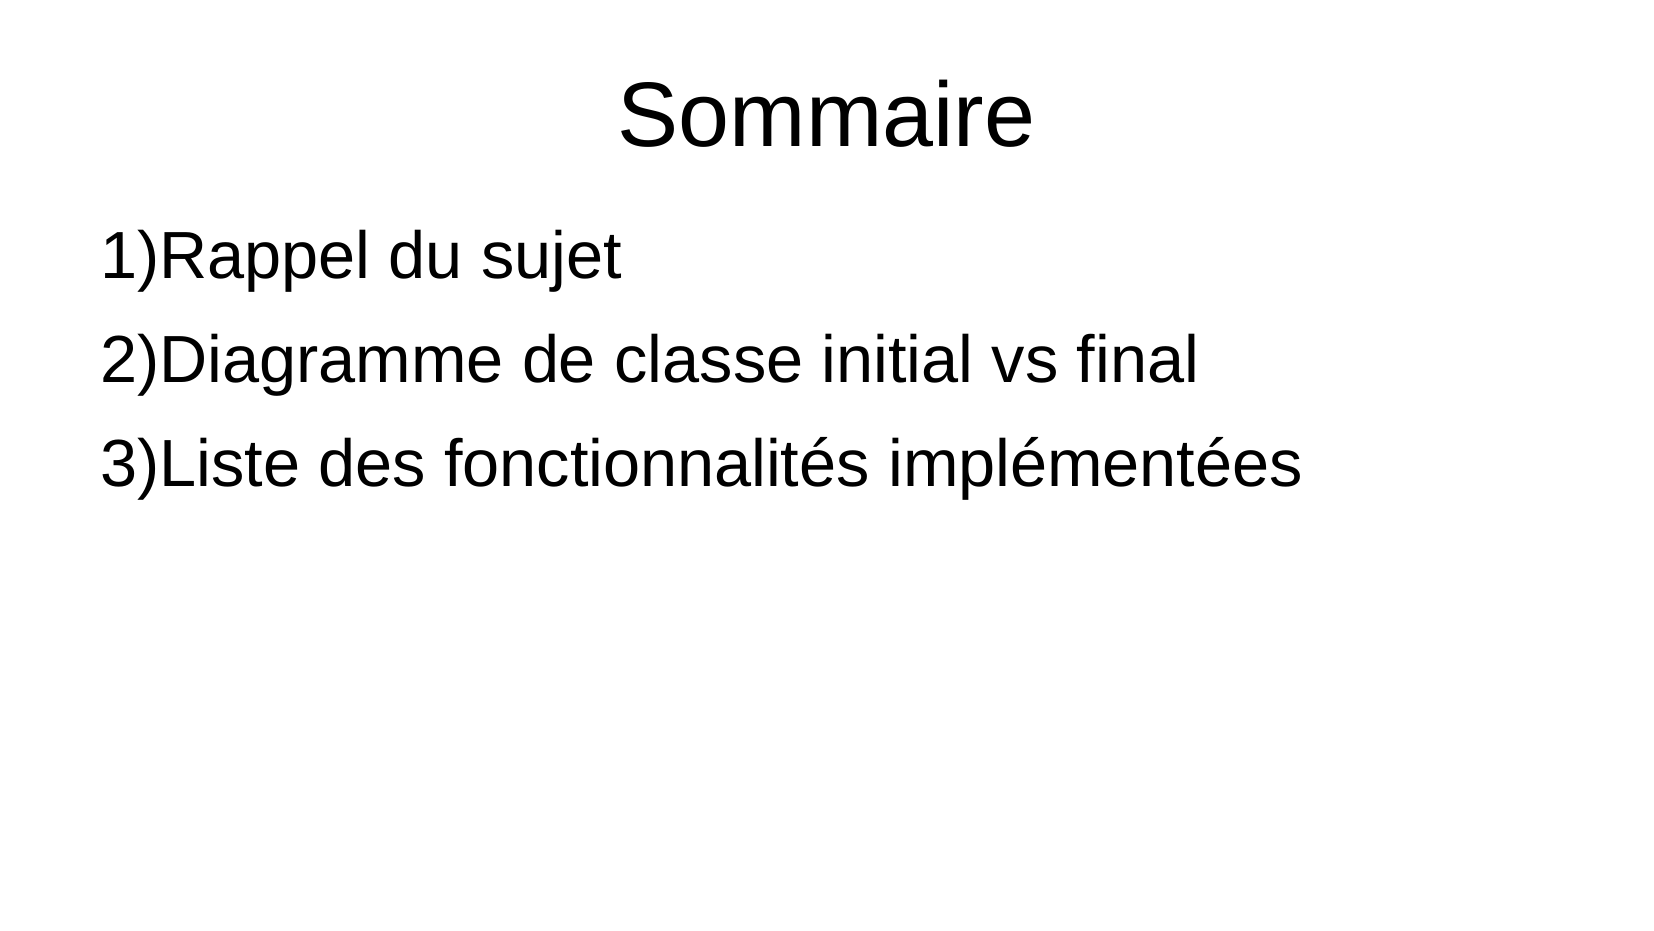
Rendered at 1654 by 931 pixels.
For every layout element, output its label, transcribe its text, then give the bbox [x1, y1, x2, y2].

list Rappel du sujet Diagramme de classe initial vs final Liste des fonctionnalités implémentées [82, 217, 1595, 758]
title Sommaire [82, 37, 1571, 193]
